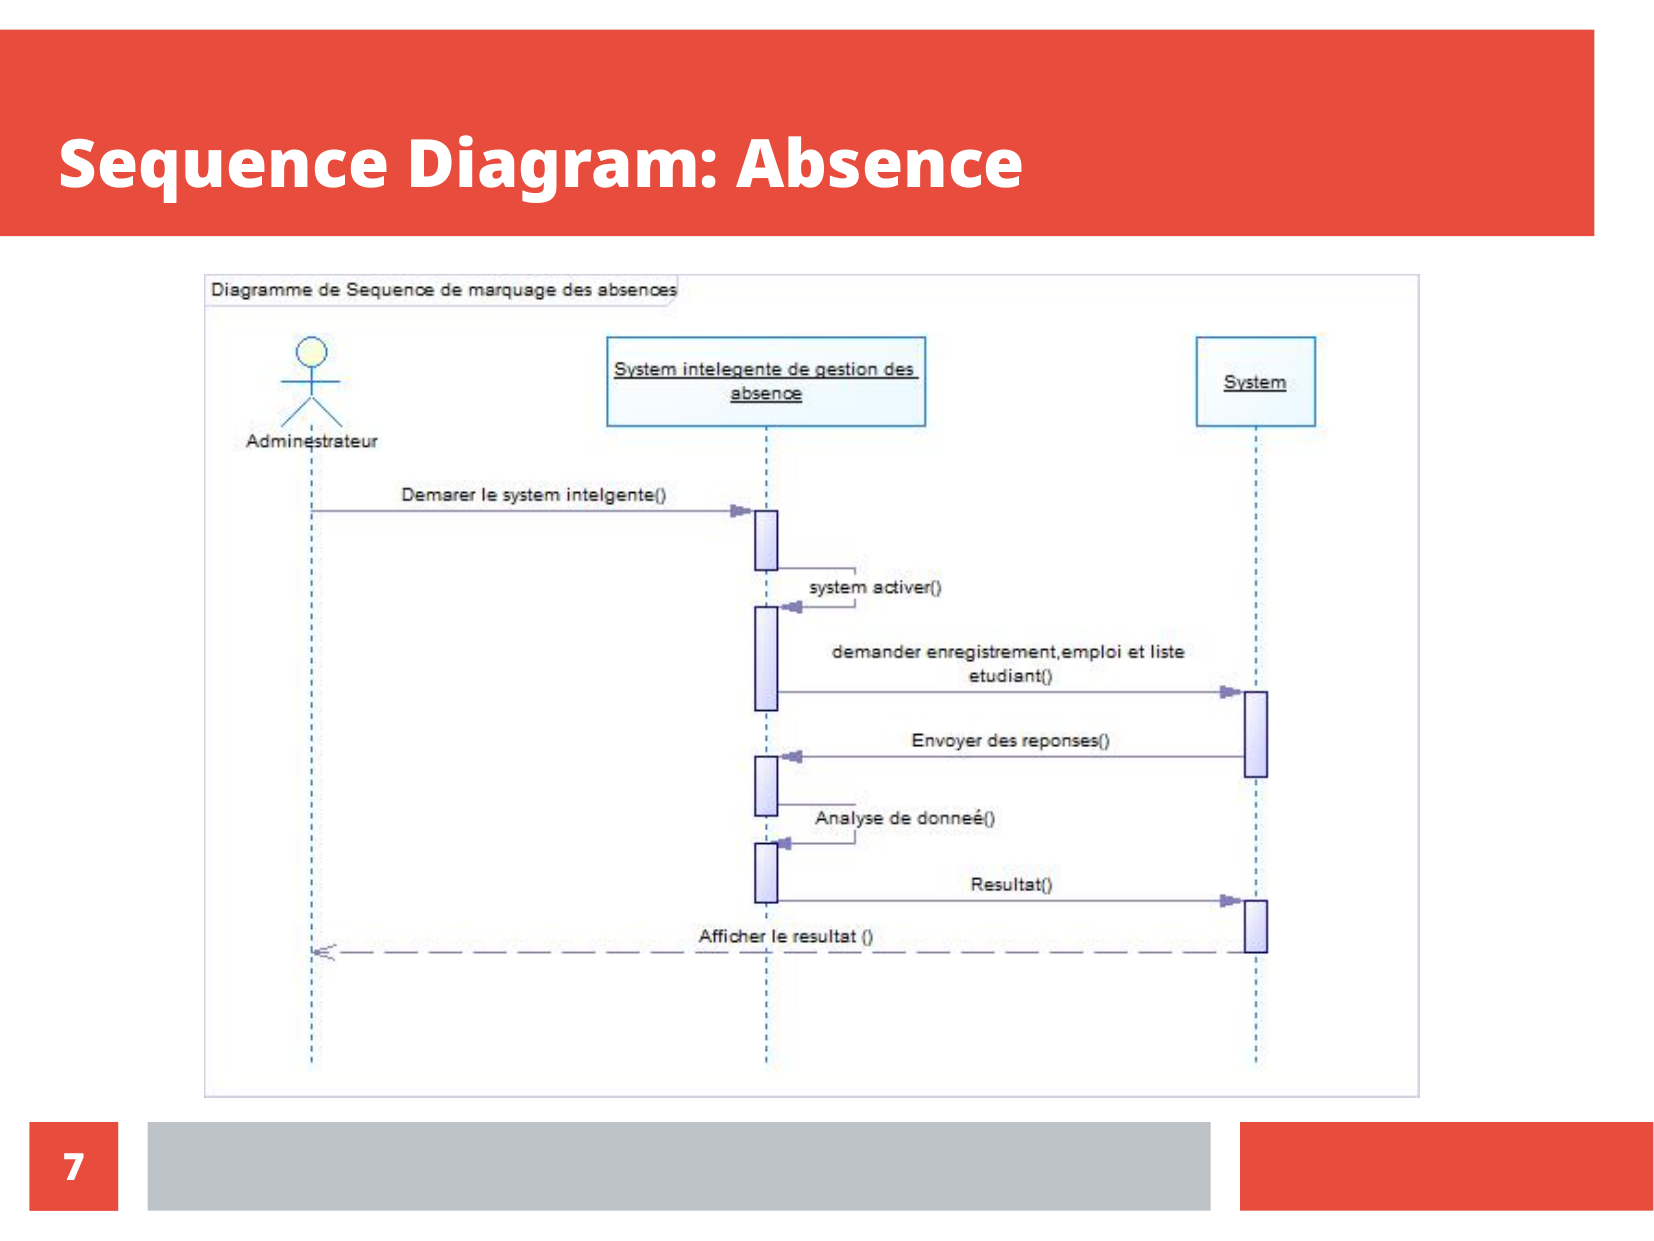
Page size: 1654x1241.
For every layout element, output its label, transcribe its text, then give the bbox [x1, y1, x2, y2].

picture [204, 274, 1420, 1098]
title Sequence Diagram: Absence [59, 59, 1595, 207]
